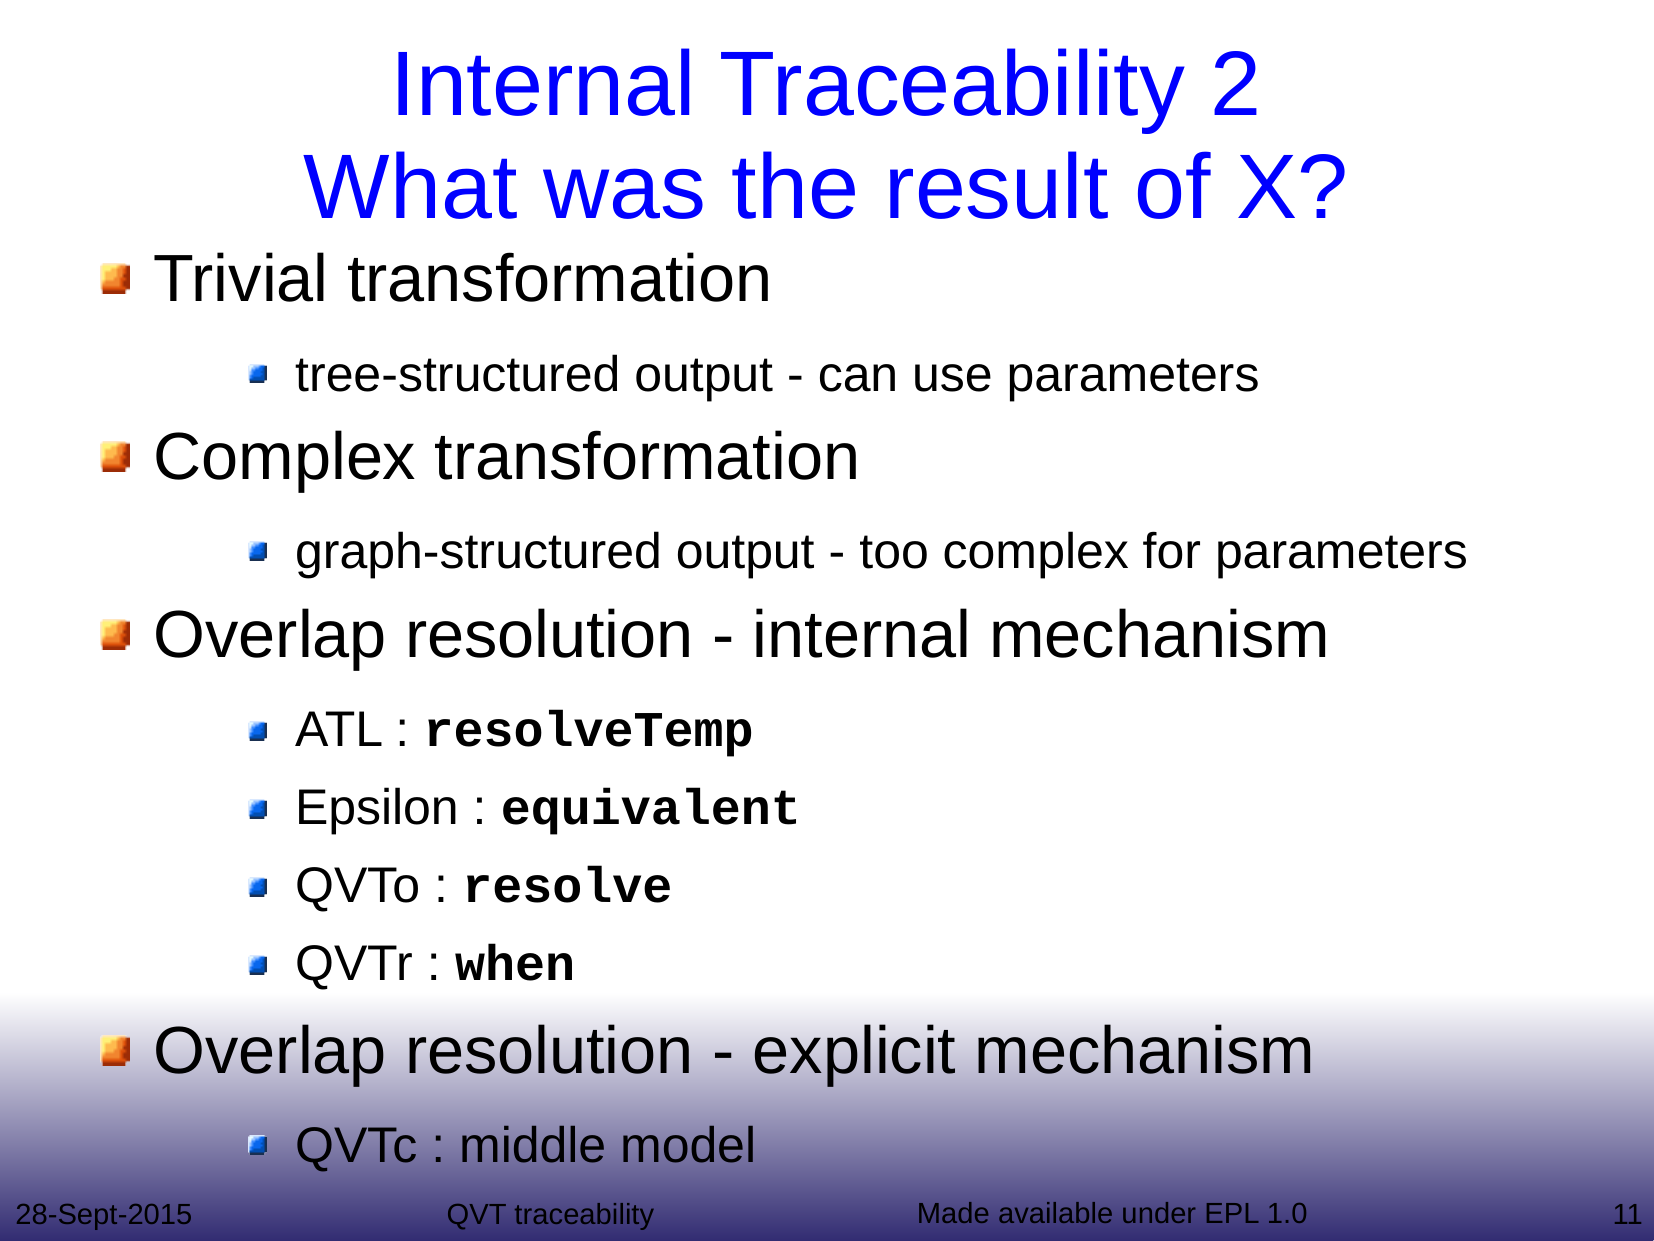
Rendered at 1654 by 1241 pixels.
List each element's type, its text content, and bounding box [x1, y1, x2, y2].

list Trivial transformation tree-structured output - can use parameters Complex transformation graph-structured output - too complex for parameters Overlap resolution - internal mechanism ATL : resolveTemp Epsilon : equivalent QVTo : resolve QVTr : when Overlap resolution - explicit mechanism QVTc : middle model [82, 241, 1571, 1172]
title Internal Traceability 2 What was the result of X? [82, 31, 1571, 239]
